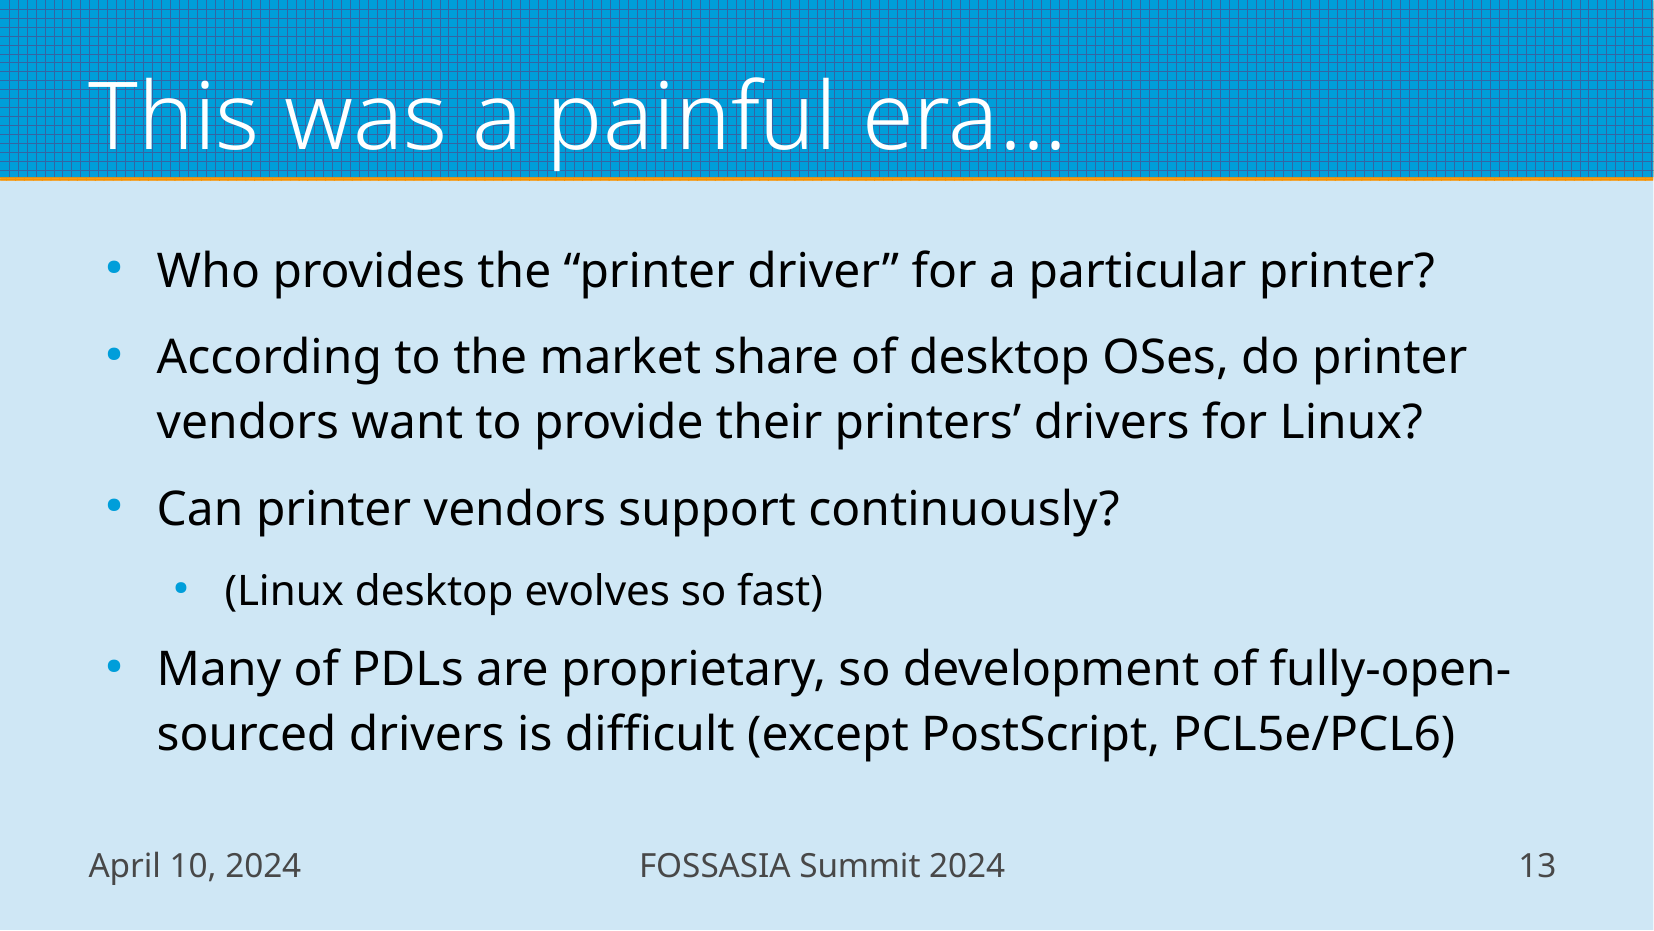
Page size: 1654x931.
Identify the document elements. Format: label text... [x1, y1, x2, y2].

list Who provides the “printer driver” for a particular printer? According to the market share of desktop OSes, do printer vendors want to provide their printers’ drivers for Linux? Can printer vendors support continuously? (Linux desktop evolves so fast) Many of PDLs are proprietary, so development of fully-open-sourced drivers is difficult (except PostScript, PCL5e/PCL6) [88, 236, 1565, 813]
title This was a painful era... [88, 14, 1565, 178]
